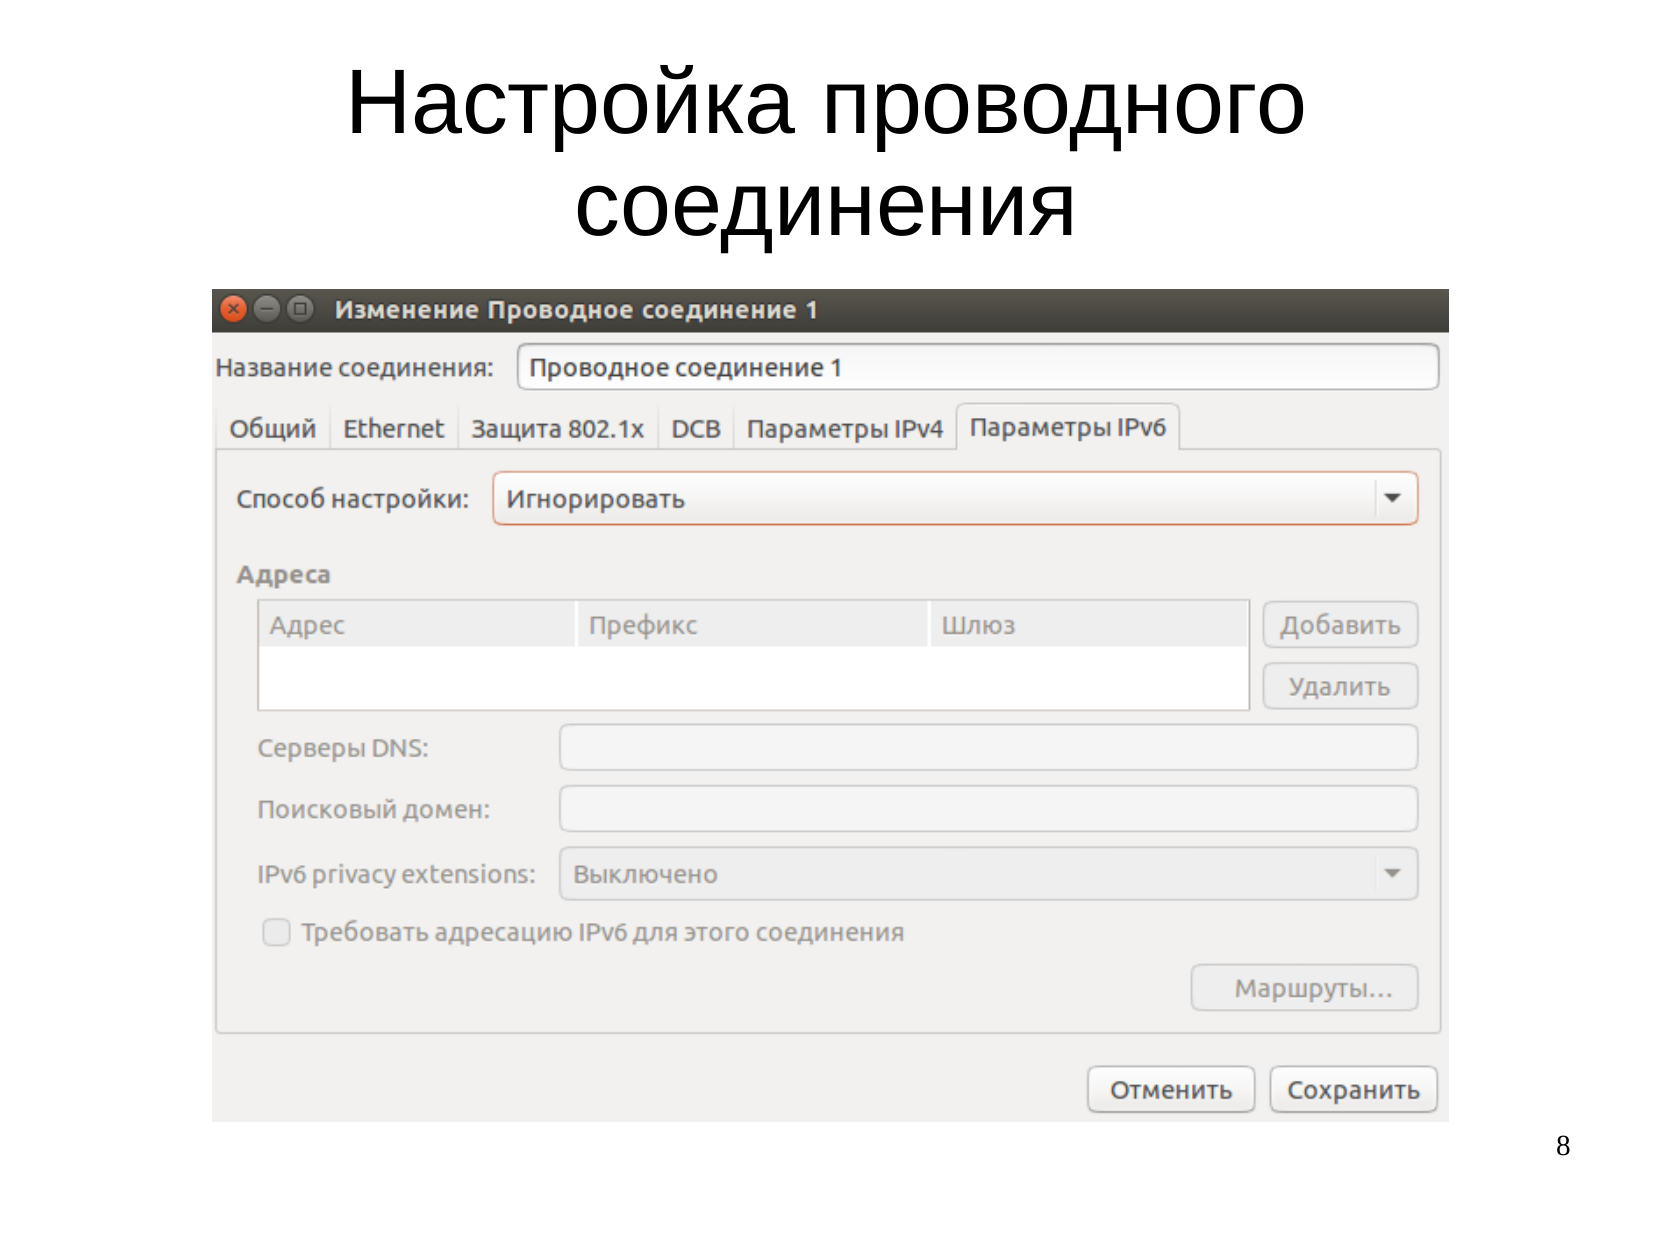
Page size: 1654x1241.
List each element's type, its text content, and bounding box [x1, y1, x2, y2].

picture [212, 289, 1449, 1123]
title Настройка проводного соединения [82, 49, 1571, 257]
